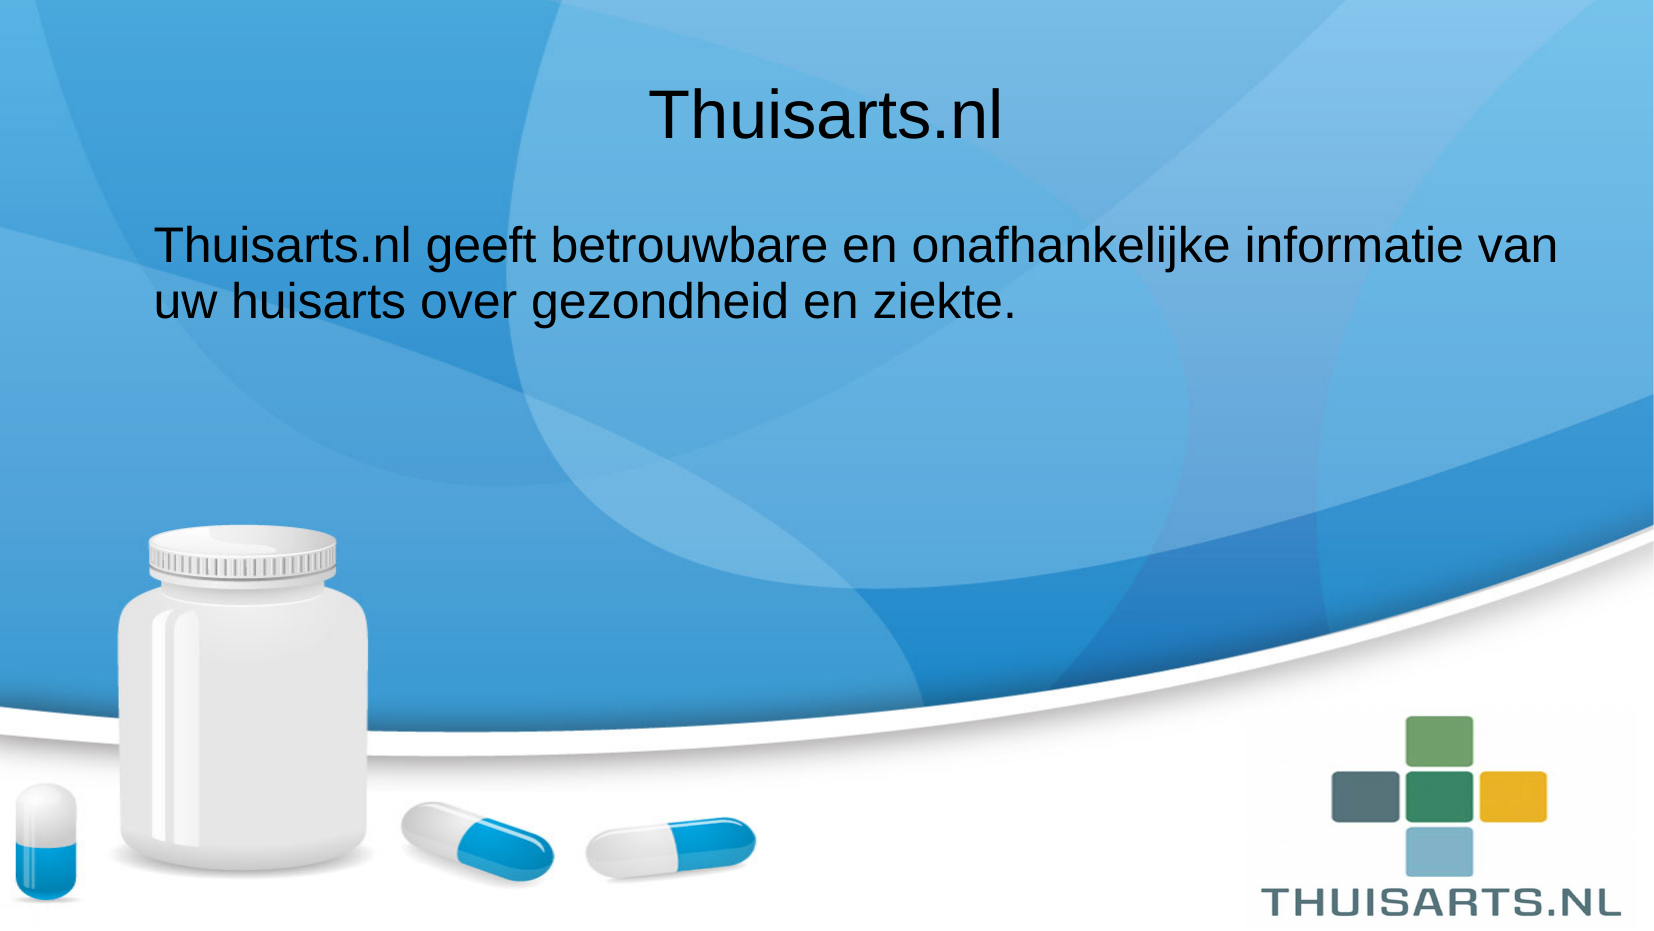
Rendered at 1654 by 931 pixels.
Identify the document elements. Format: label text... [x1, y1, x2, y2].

title Thuisarts.nl [82, 37, 1571, 193]
list Thuisarts.nl geeft betrouwbare en onafhankelijke informatie van uw huisarts over gezondheid en ziekte. [82, 217, 1571, 758]
picture [0, 0, 1654, 931]
